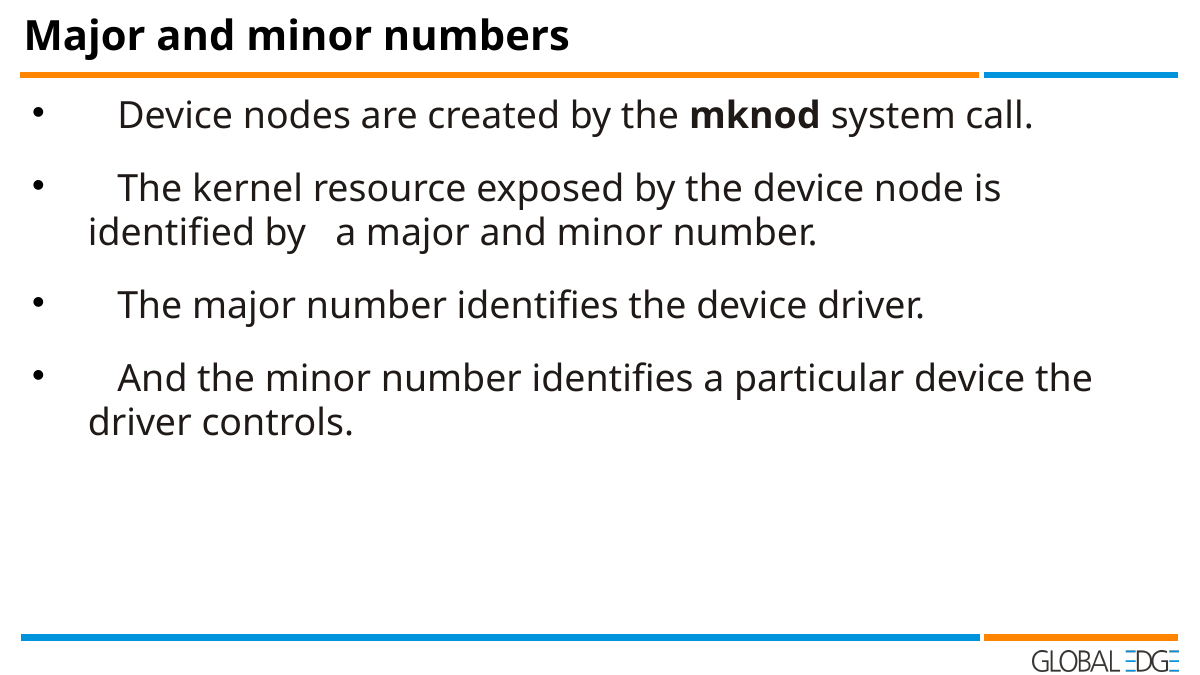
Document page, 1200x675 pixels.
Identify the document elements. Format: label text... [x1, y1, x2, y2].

title Major and minor numbers [12, 5, 1087, 67]
list Device nodes are created by the mknod system call. The kernel resource exposed by the device node is identified by a major and minor number. The major number identifies the device driver. And the minor number identifies a particular device the driver controls. [20, 87, 1179, 627]
picture [1032, 650, 1179, 672]
